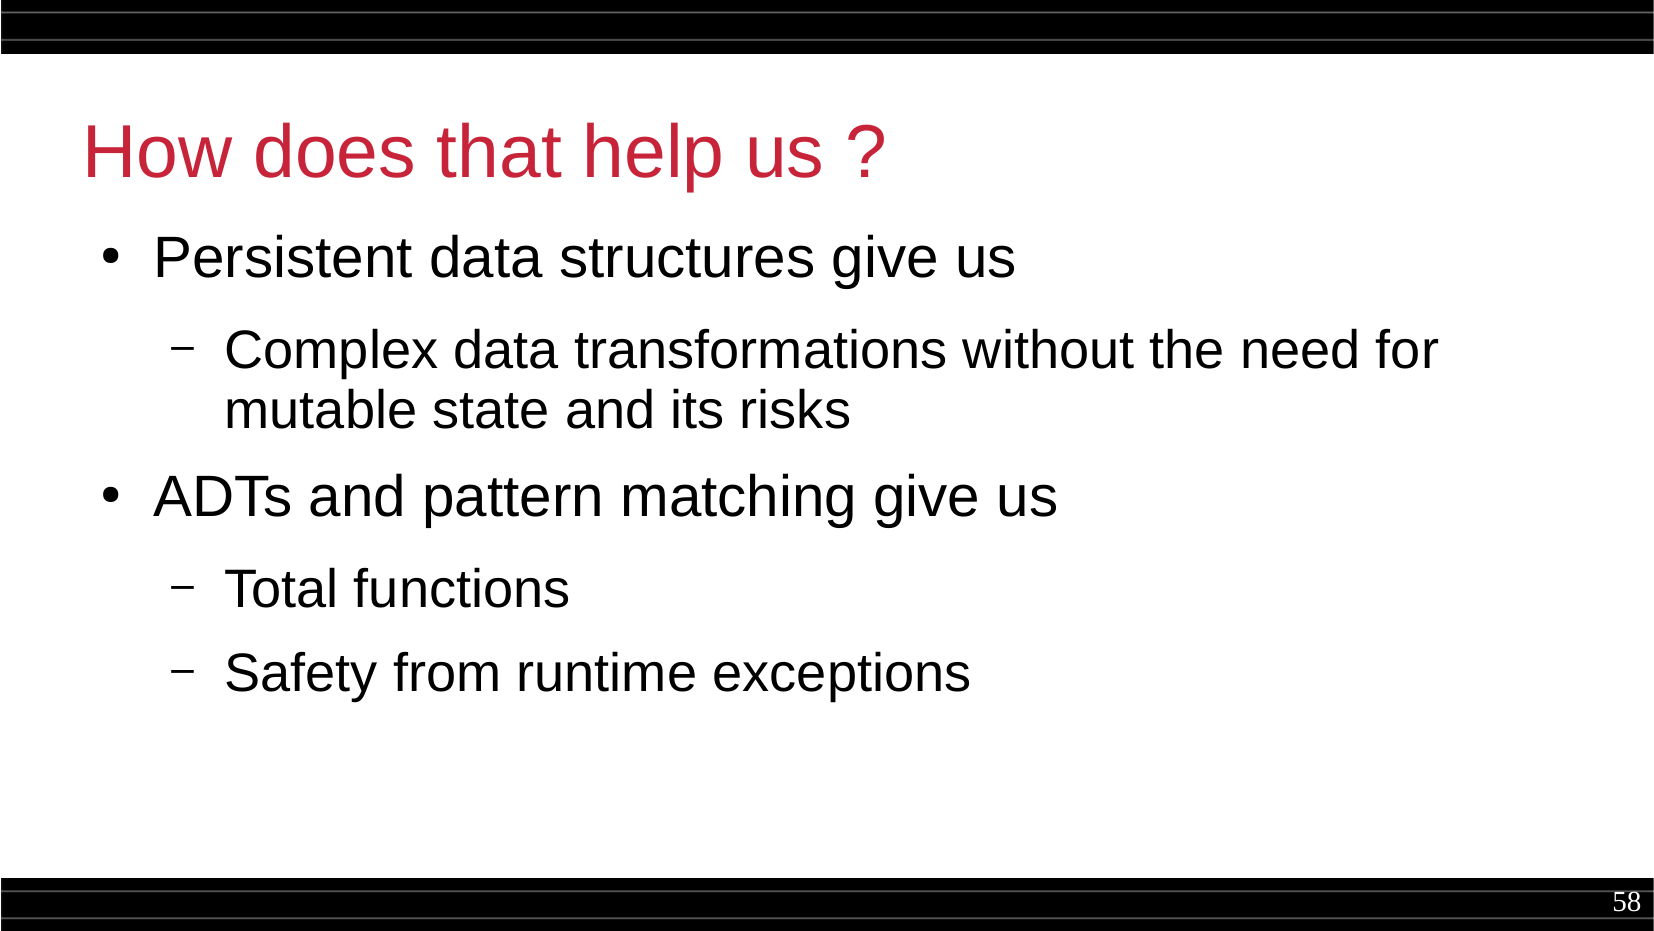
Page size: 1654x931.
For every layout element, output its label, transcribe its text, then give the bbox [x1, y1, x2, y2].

picture [1, 878, 1654, 931]
picture [1, 0, 1654, 54]
list Persistent data structures give us Complex data transformations without the need for mutable state and its risks ADTs and pattern matching give us Total functions Safety from runtime exceptions [82, 225, 1571, 856]
title How does that help us ? [82, 92, 1571, 211]
